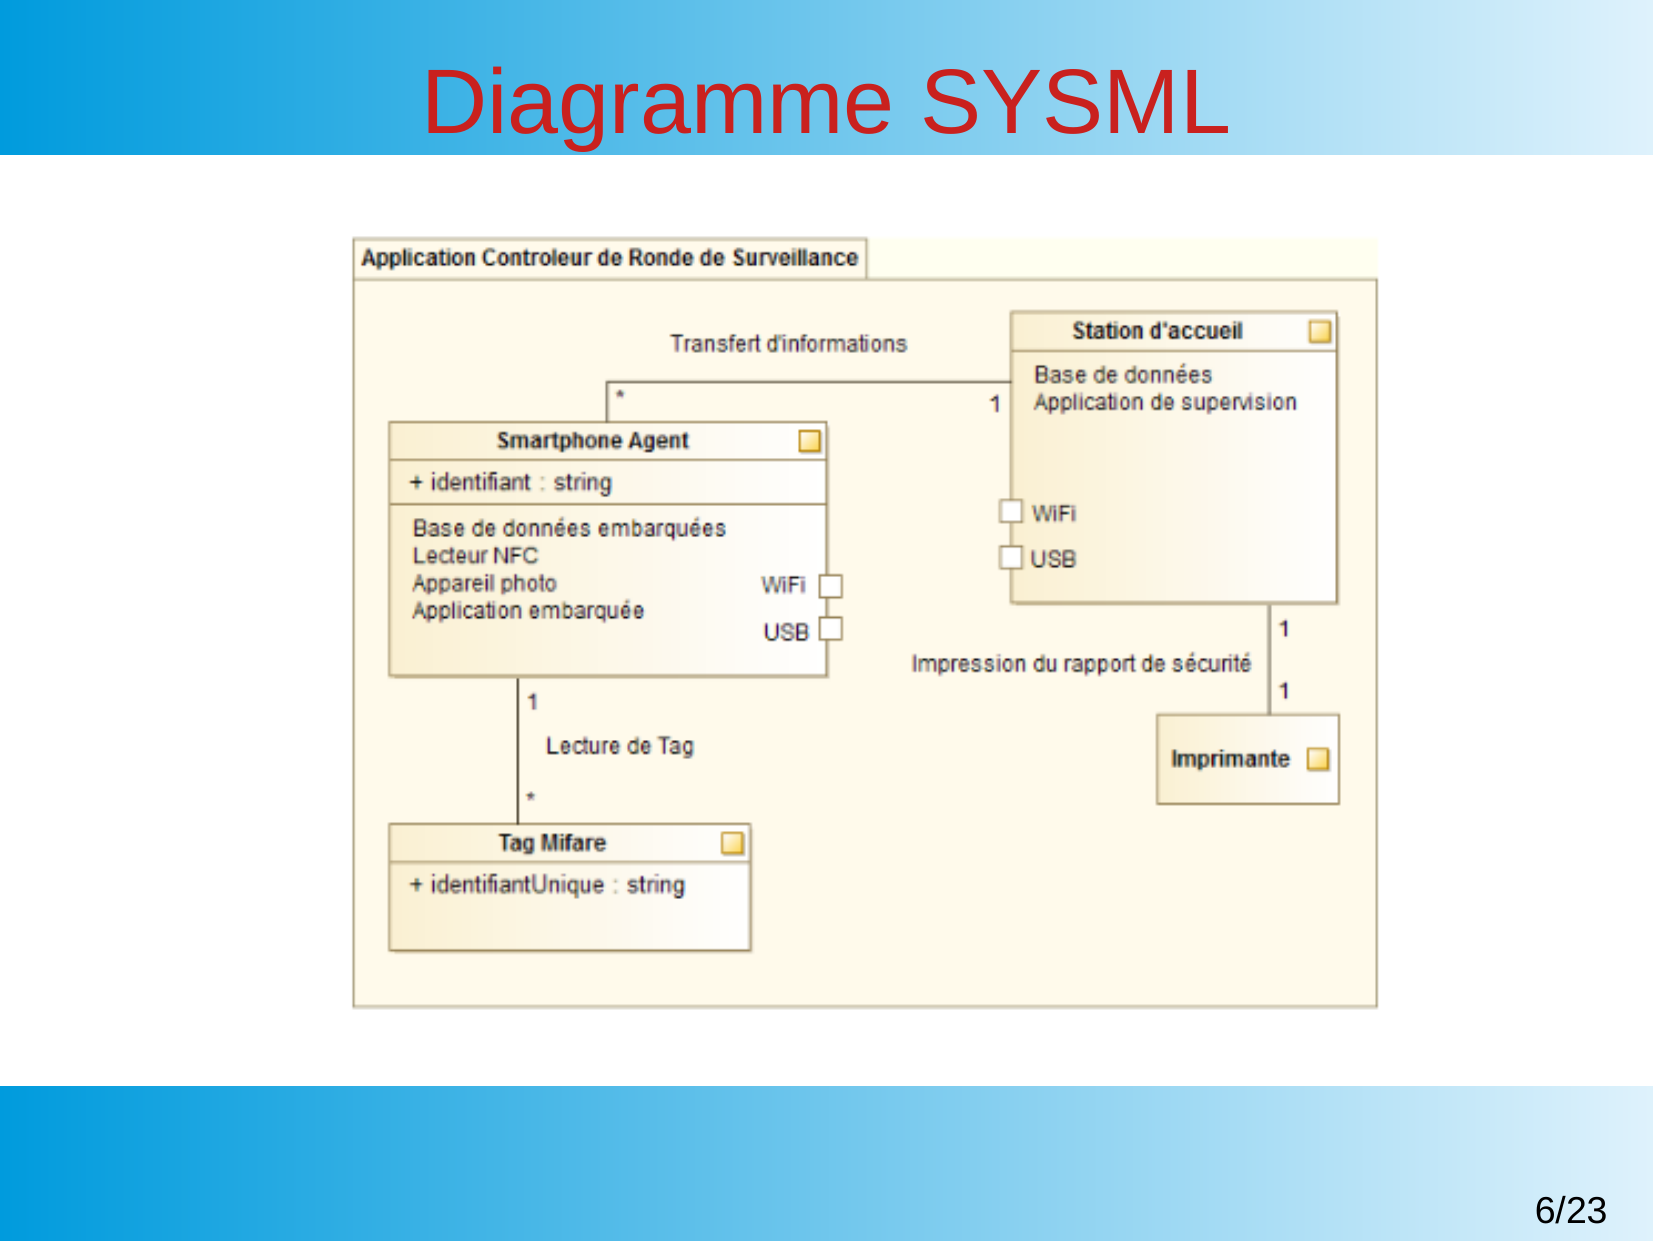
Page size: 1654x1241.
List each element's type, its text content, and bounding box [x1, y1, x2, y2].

title Diagramme SYSML [82, 49, 1571, 155]
picture [342, 224, 1394, 1021]
text_box 21/23 [1520, 1182, 1654, 1241]
